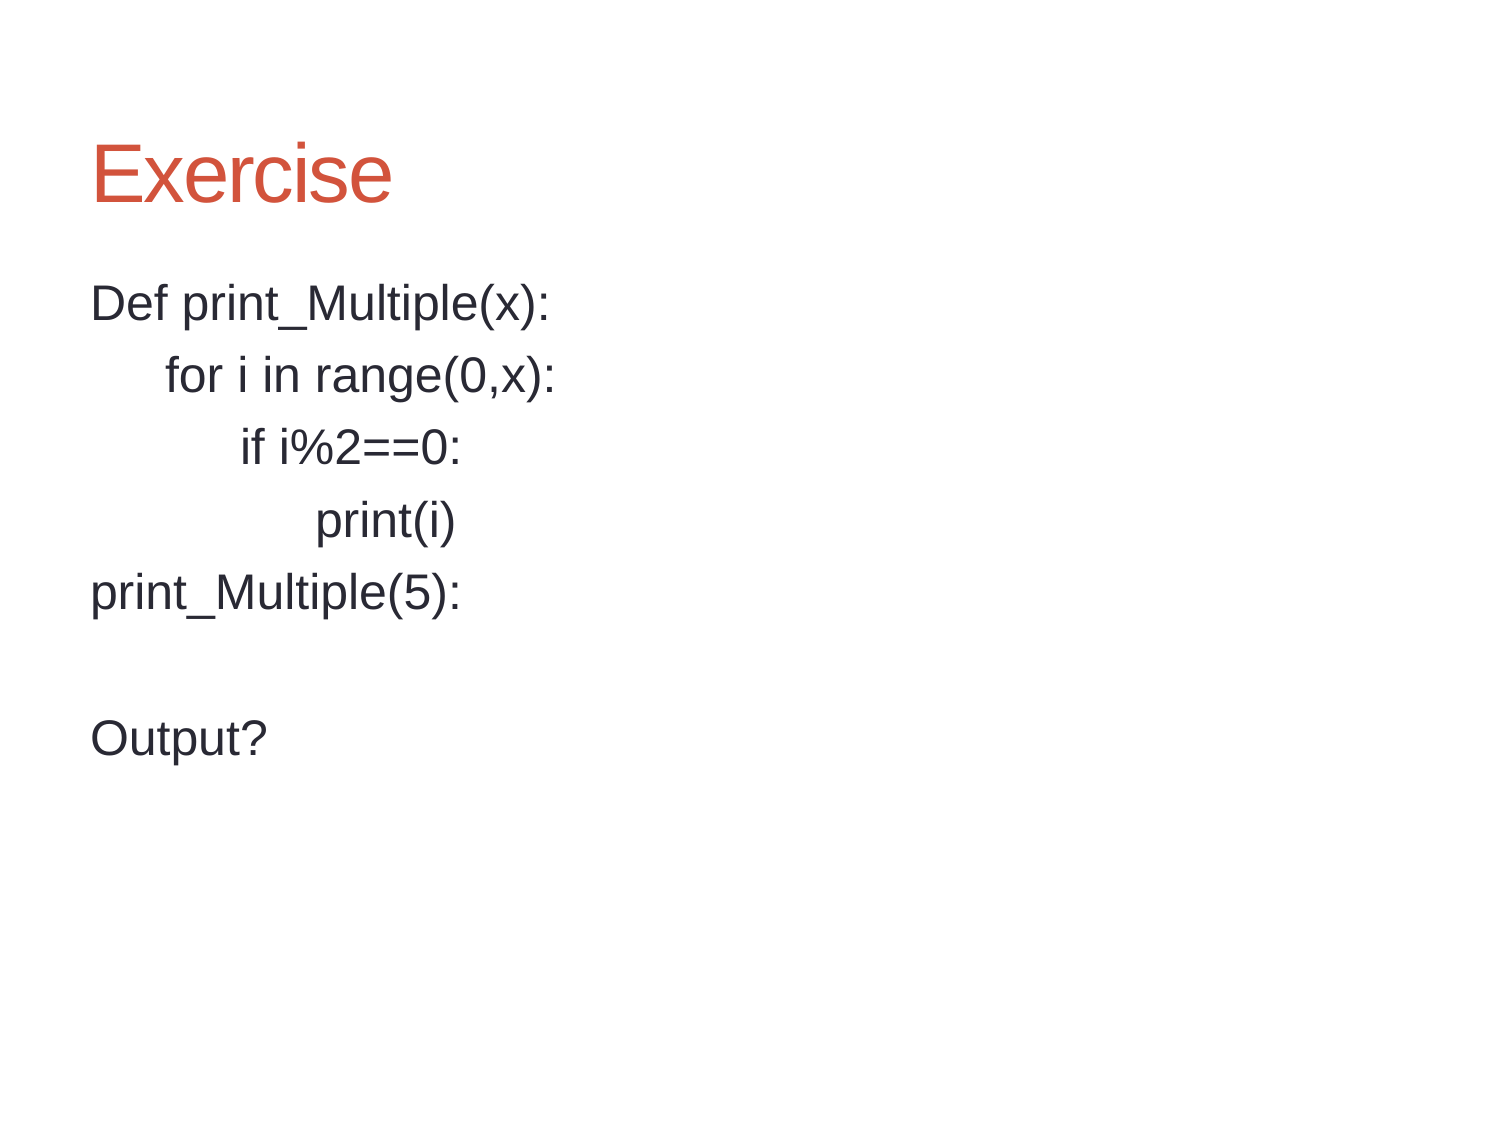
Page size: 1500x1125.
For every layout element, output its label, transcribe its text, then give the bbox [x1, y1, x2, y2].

title Exercise [75, 87, 1426, 251]
list Def print_Multiple(x): for i in range(0,x): if i%2==0: print(i) print_Multiple(5): Output? [75, 262, 1426, 1063]
